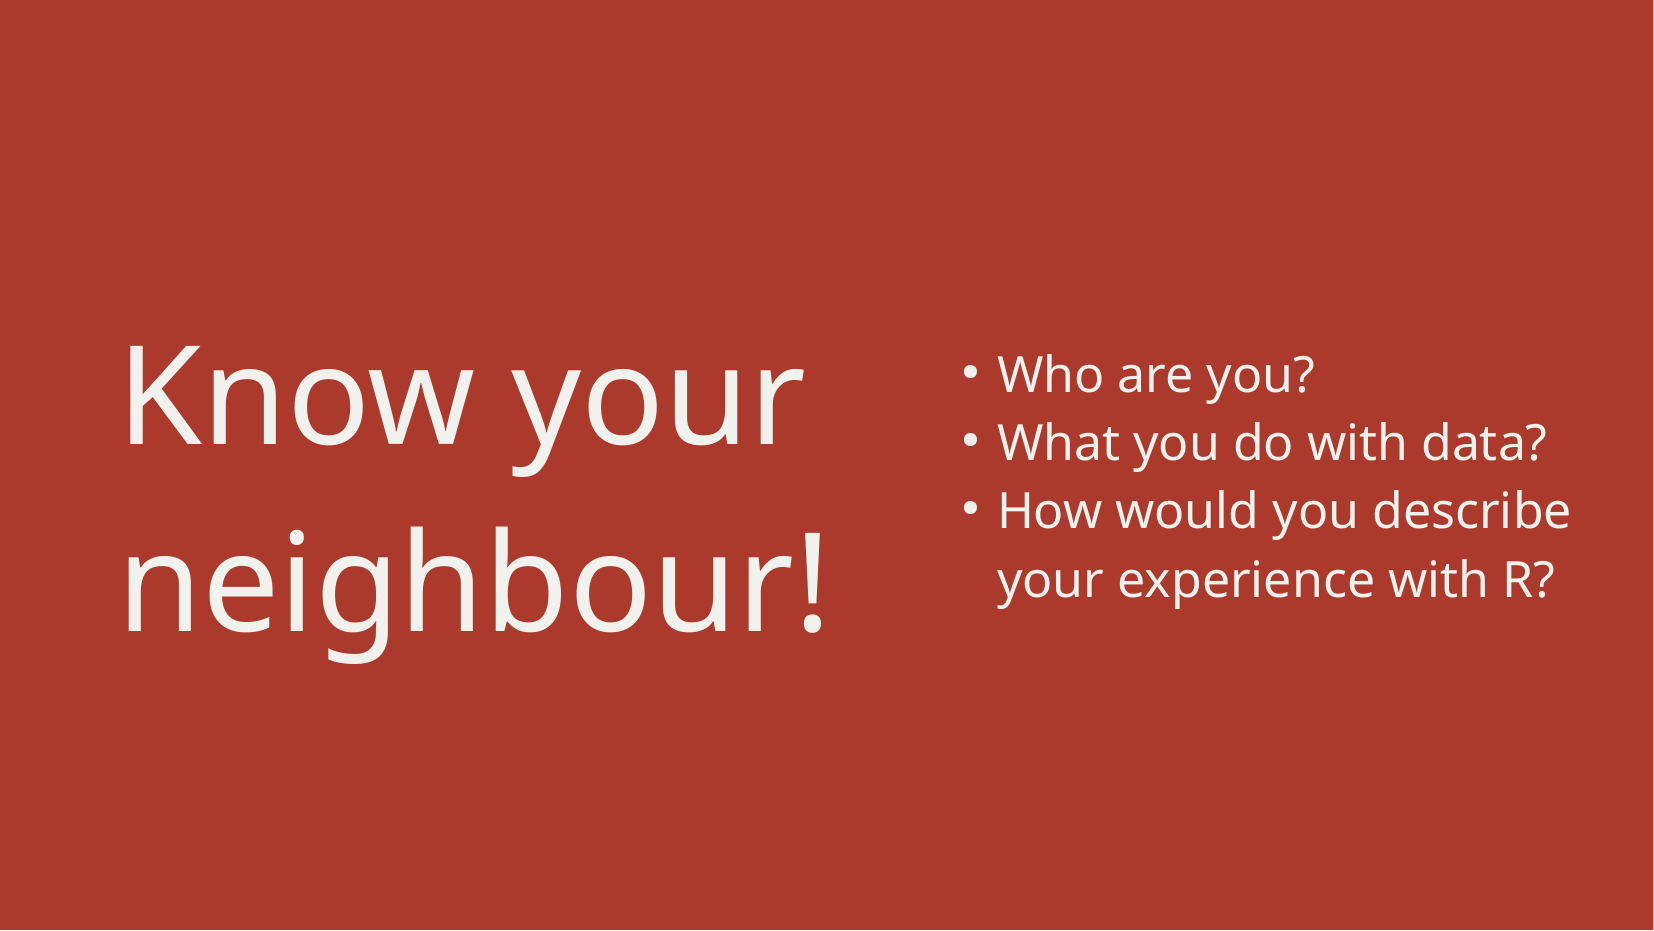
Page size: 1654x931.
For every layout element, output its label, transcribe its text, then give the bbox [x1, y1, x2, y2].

text_box Know your neighbour! [102, 290, 918, 640]
text_box Who are you? What you do with data? How would you describe your experience with R? [946, 331, 1594, 646]
